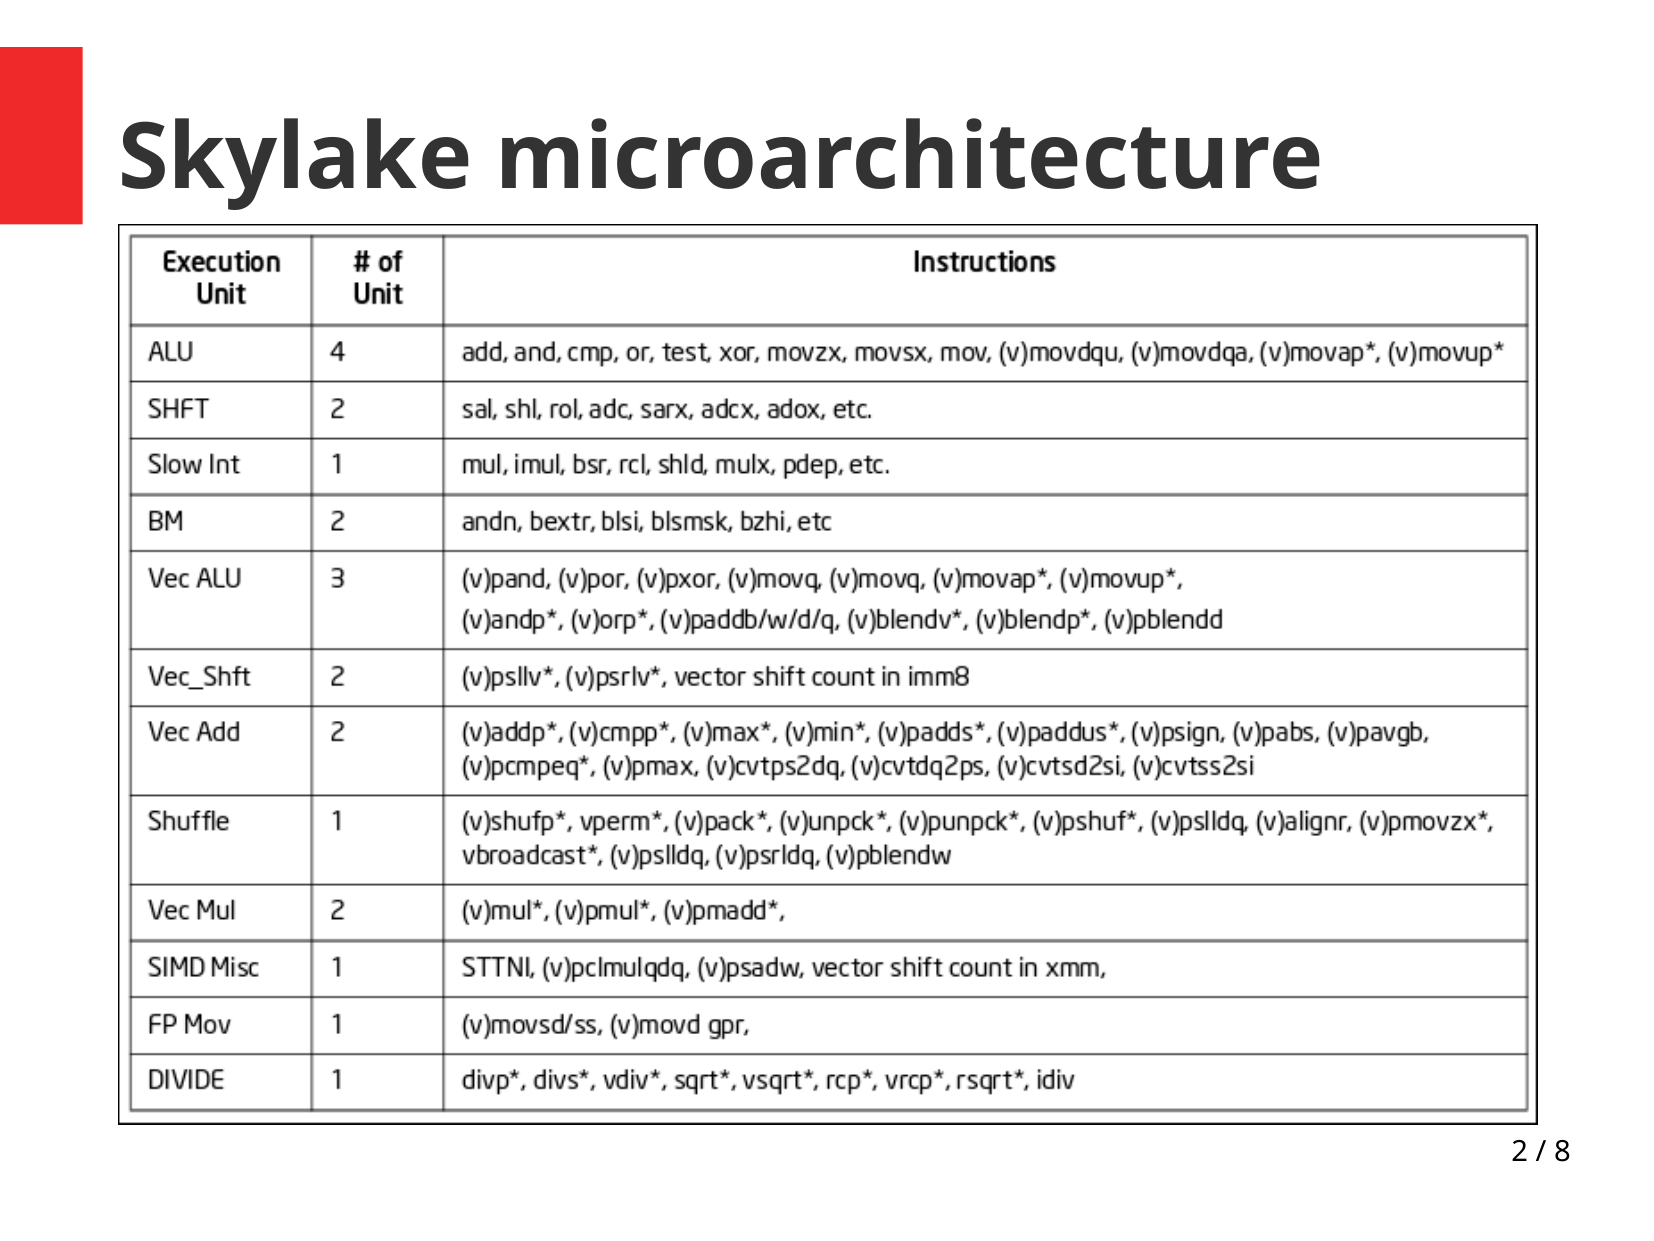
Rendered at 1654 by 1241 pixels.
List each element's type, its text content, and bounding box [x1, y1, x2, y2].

title Skylake microarchitecture [118, 49, 1571, 257]
picture [118, 224, 1538, 1126]
